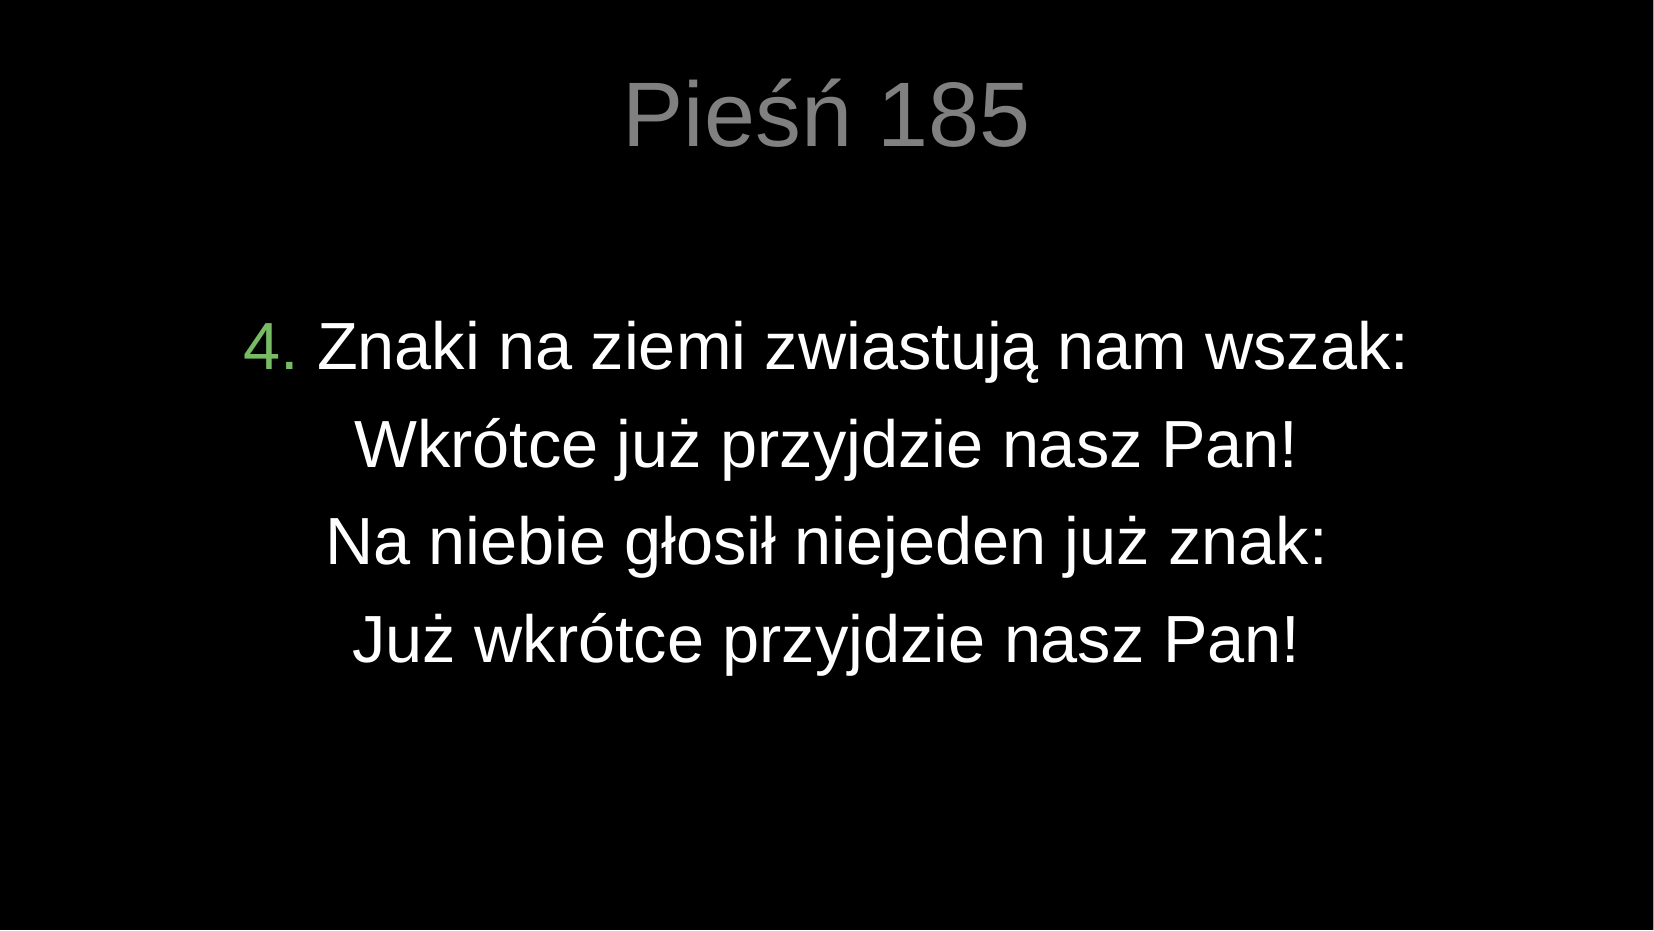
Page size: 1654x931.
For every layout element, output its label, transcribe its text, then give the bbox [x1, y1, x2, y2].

title Pieśń 185 [82, 37, 1571, 193]
subtitle 4. Znaki na ziemi zwiastują nam wszak: Wkrótce już przyjdzie nasz Pan! Na niebie głosił niejeden już znak: Już wkrótce przyjdzie nasz Pan! [82, 217, 1571, 757]
